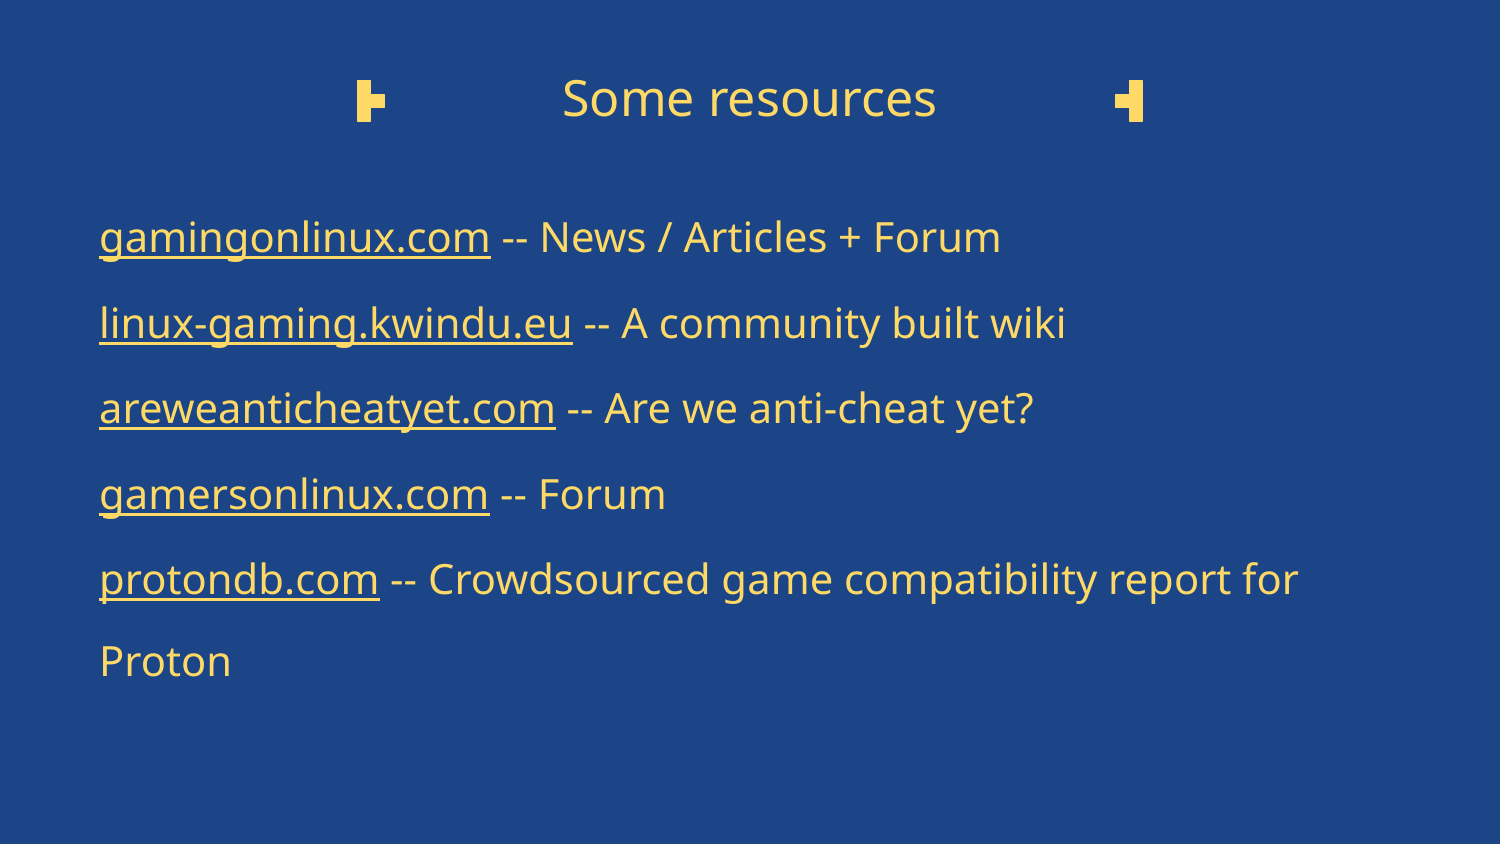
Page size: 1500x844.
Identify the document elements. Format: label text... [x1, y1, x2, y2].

text_box [357, 81, 384, 121]
list gamingonlinux.com -- News / Articles + Forum linux-gaming.kwindu.eu -- A community built wiki areweanticheatyet.com -- Are we anti-cheat yet? gamersonlinux.com -- Forum protondb.com -- Crowdsourced game compatibility report for Proton [84, 167, 1416, 751]
title Some resources [51, 48, 1449, 142]
text_box [1116, 81, 1143, 121]
